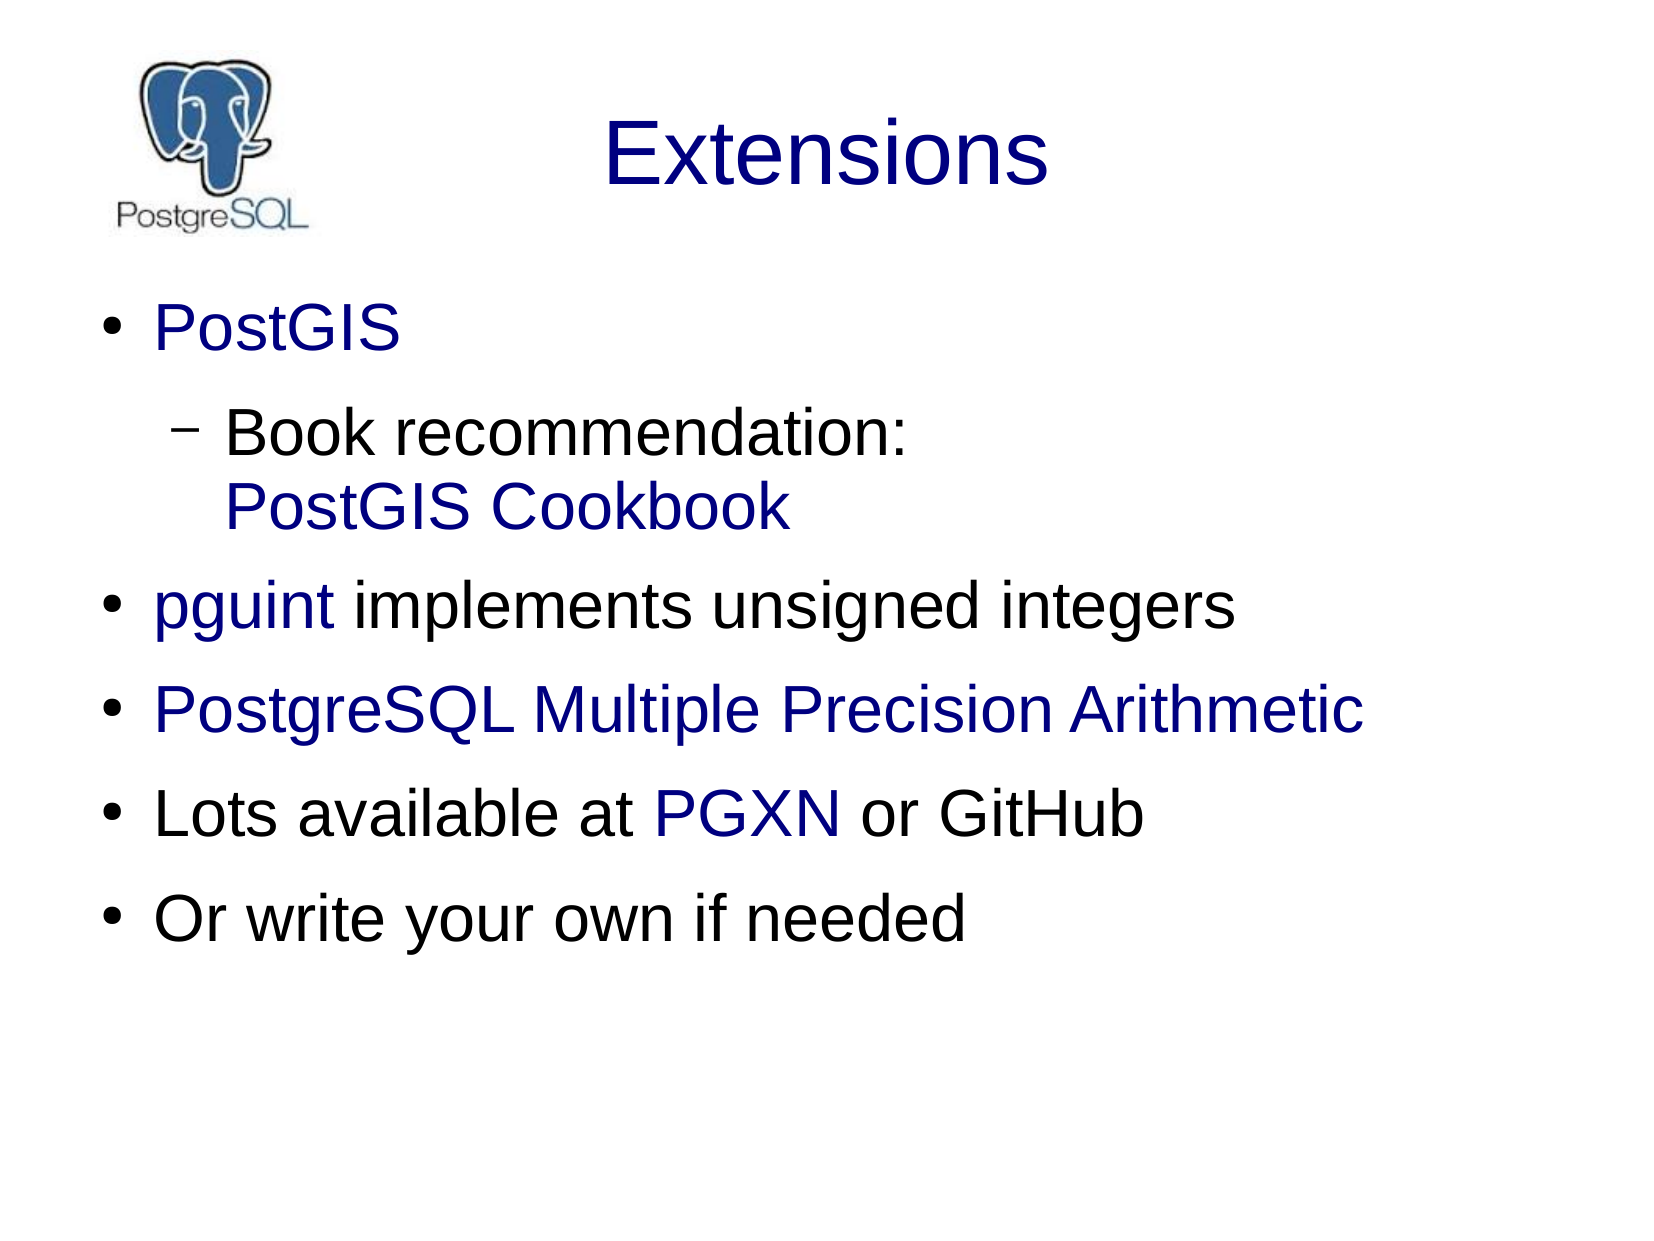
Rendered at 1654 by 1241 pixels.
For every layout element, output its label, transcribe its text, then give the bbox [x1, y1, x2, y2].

picture [59, 50, 356, 237]
title Extensions [82, 49, 1571, 257]
list PostGIS Book recommendation: PostGIS Cookbook pguint implements unsigned integers PostgreSQL Multiple Precision Arithmetic Lots available at PGXN or GitHub Or write your own if needed [82, 290, 1538, 1010]
